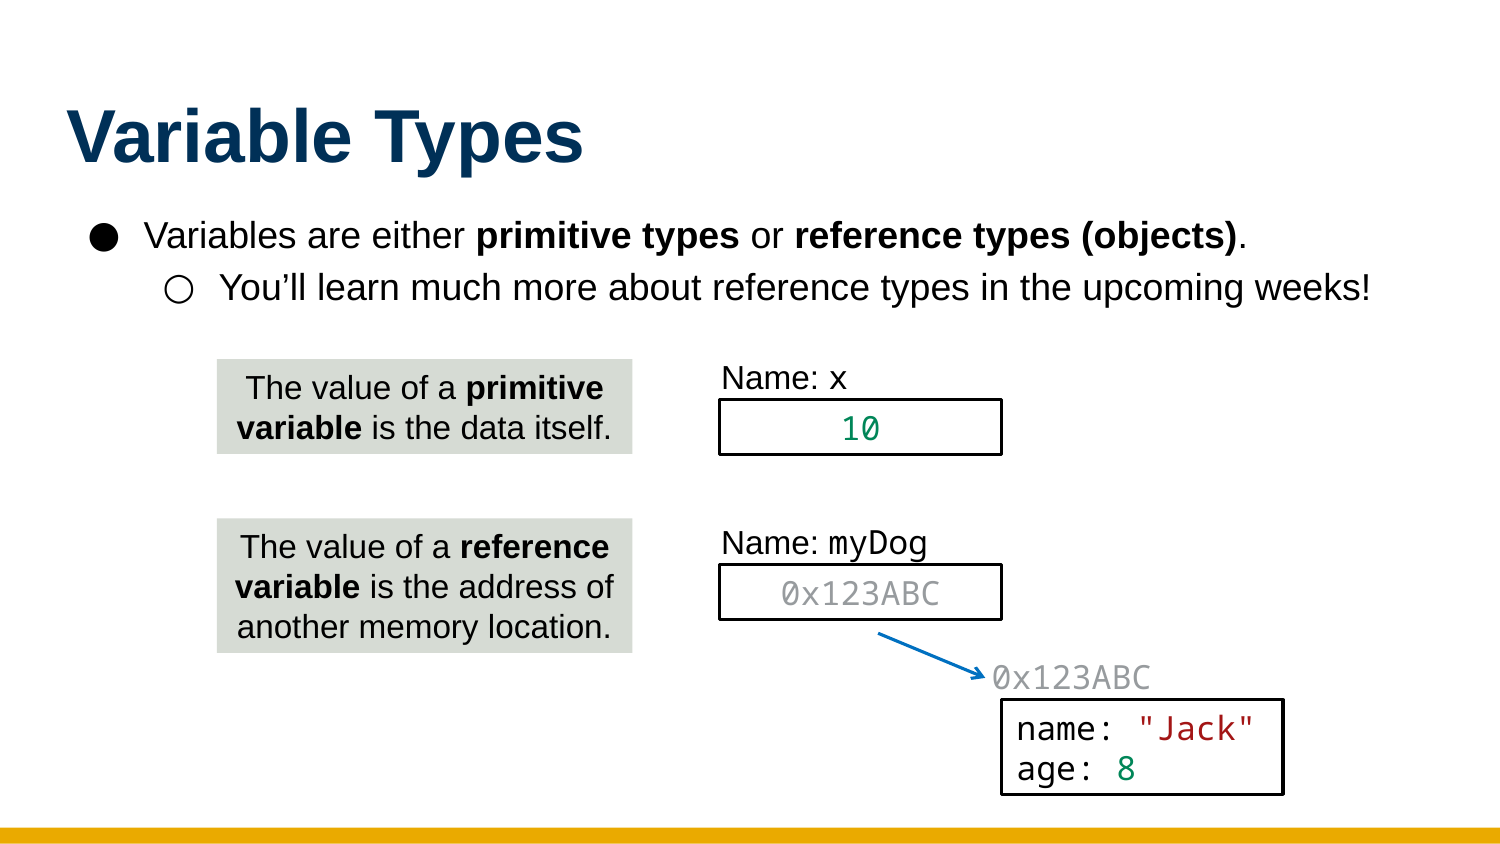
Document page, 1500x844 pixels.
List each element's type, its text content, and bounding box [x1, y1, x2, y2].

text_box 10 [719, 399, 1002, 455]
text_box The value of a primitive variable is the data itself. [216, 359, 633, 454]
text_box Name: myDog [706, 513, 946, 569]
title Variable Types [51, 72, 1449, 189]
text_box The value of a reference variable is the address of another memory location. [216, 518, 633, 653]
text_box name: "Jack" age: 8 [1001, 699, 1283, 795]
text_box Variables are either primitive types or reference types (objects). You’ll learn much more about reference types in the upcoming weeks! [53, 189, 1452, 810]
text_box 0x123ABC [719, 564, 1002, 620]
text_box 0x123ABC [969, 648, 1174, 704]
text_box Name: x [706, 348, 946, 404]
